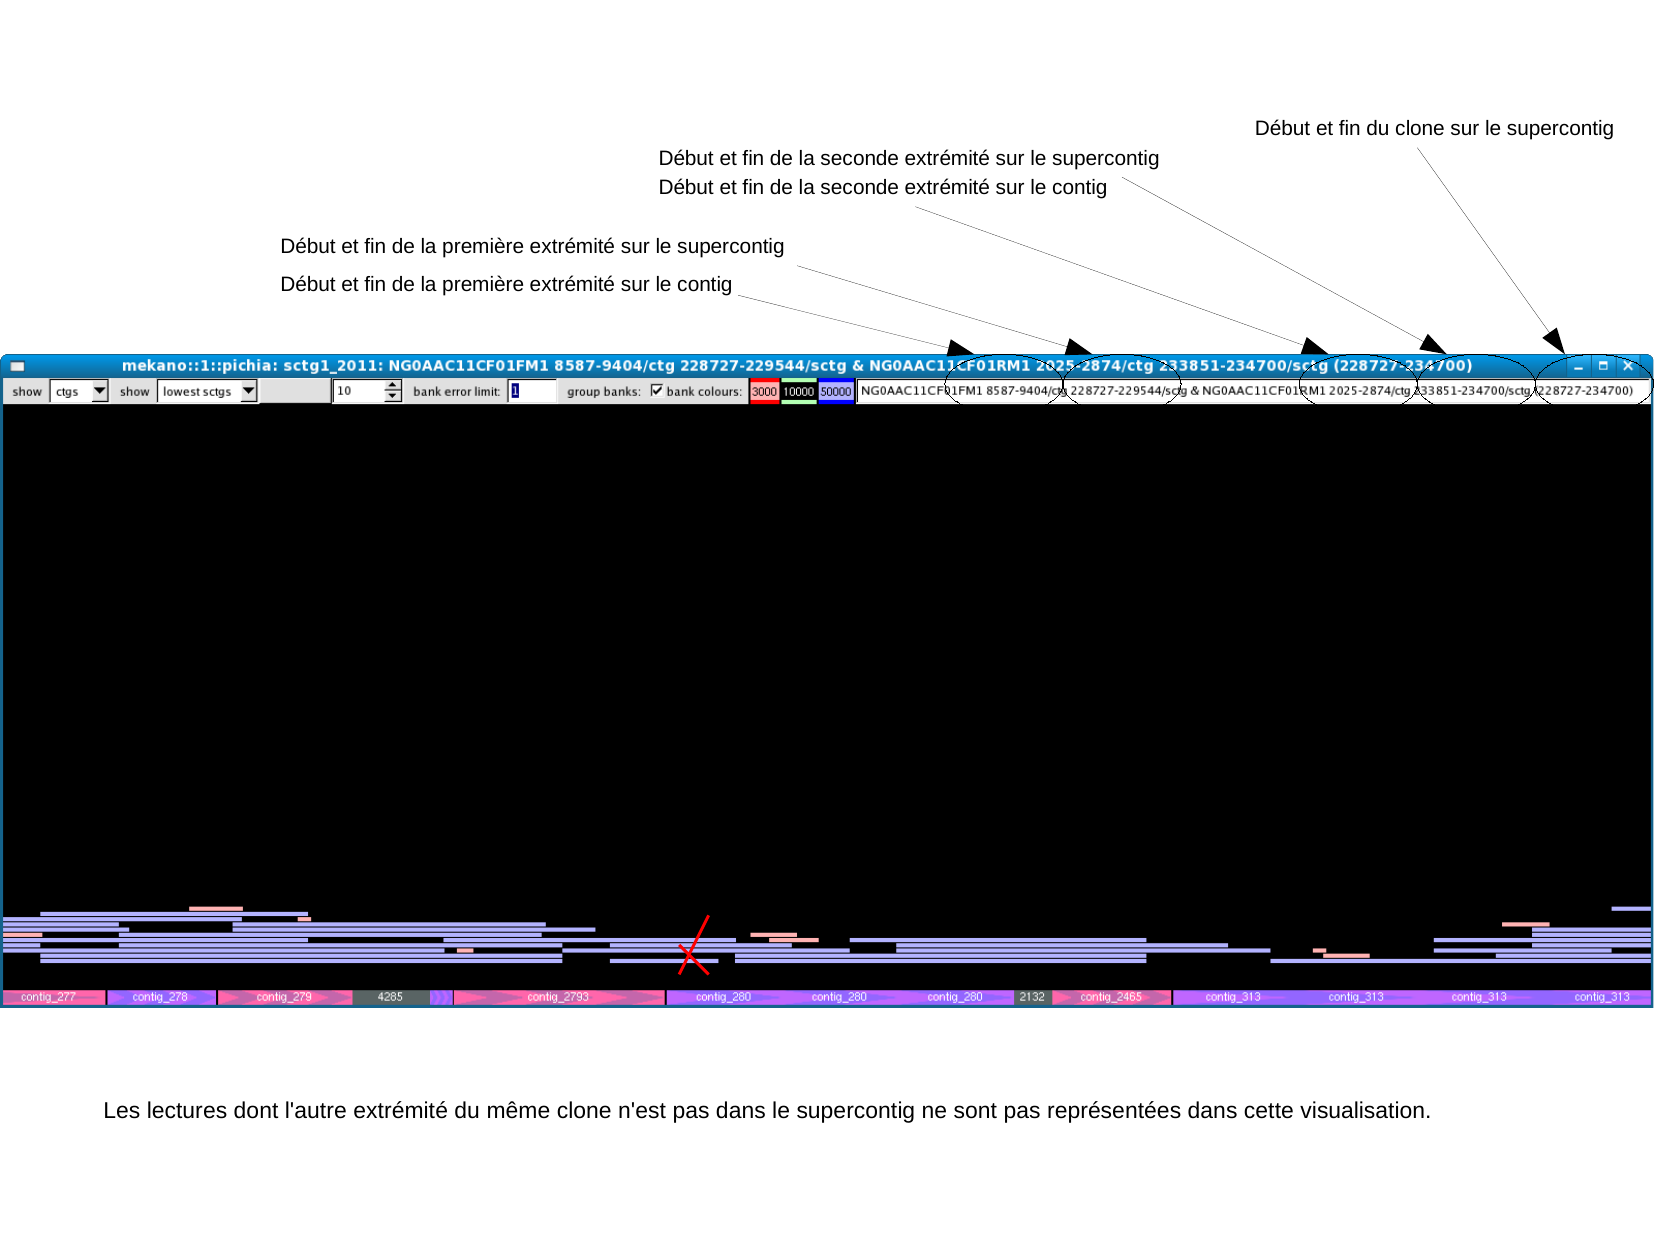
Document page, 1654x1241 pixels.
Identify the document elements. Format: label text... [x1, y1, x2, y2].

picture [747, 361, 753, 370]
picture [1047, 361, 1054, 370]
picture [1406, 361, 1413, 370]
picture [322, 361, 328, 370]
picture [1303, 361, 1316, 370]
text_box Début et fin de la seconde extrémité sur le contig [643, 178, 1126, 207]
picture [1180, 361, 1187, 370]
picture [1067, 361, 1074, 370]
picture [370, 361, 376, 370]
picture [1201, 361, 1208, 370]
text_box Les lectures dont l'autre extrémité du même clone n'est pas dans le supercontig ne sont pas représentées dans cette visualisation. [88, 1090, 1453, 1131]
picture [1037, 362, 1044, 370]
picture [239, 363, 245, 370]
picture [1341, 361, 1347, 370]
text_box Début et fin de la première extrémité sur le contig [265, 266, 752, 304]
picture [1092, 361, 1099, 370]
picture [691, 361, 697, 370]
picture [1447, 361, 1454, 370]
picture [1294, 363, 1300, 370]
picture [700, 361, 708, 370]
picture [1370, 361, 1377, 370]
text_box Début et fin de la première extrémité sur le supercontig [265, 227, 804, 266]
picture [1160, 361, 1167, 370]
picture [1438, 360, 1444, 370]
picture [1228, 361, 1234, 370]
picture [624, 361, 641, 370]
picture [998, 361, 1019, 370]
picture [821, 363, 827, 370]
picture [730, 361, 738, 370]
picture [1457, 361, 1464, 370]
picture [294, 361, 308, 370]
picture [1170, 361, 1177, 370]
picture [1381, 361, 1387, 370]
picture [682, 361, 688, 370]
picture [402, 361, 420, 370]
picture [178, 363, 186, 370]
picture [468, 361, 474, 370]
picture [1567, 354, 1640, 369]
picture [927, 361, 935, 370]
picture [989, 361, 995, 370]
picture [1278, 361, 1285, 370]
picture [766, 361, 773, 370]
picture [202, 361, 208, 370]
picture [576, 361, 584, 370]
picture [527, 361, 537, 370]
picture [613, 361, 621, 370]
picture [812, 363, 818, 370]
picture [1212, 361, 1218, 370]
picture [711, 361, 718, 370]
picture [1268, 361, 1275, 370]
picture [948, 361, 955, 370]
picture [1137, 361, 1142, 370]
picture [168, 363, 175, 370]
picture [1103, 361, 1110, 370]
picture [830, 361, 835, 370]
picture [508, 361, 514, 370]
picture [721, 361, 727, 370]
picture [1057, 361, 1063, 370]
picture [882, 361, 901, 370]
picture [853, 361, 863, 370]
picture [1390, 361, 1397, 370]
picture [903, 361, 924, 370]
picture [477, 361, 493, 370]
picture [1128, 363, 1134, 370]
picture [958, 360, 974, 370]
picture [339, 361, 345, 370]
picture [422, 361, 443, 370]
picture [158, 363, 165, 370]
picture [938, 361, 944, 370]
picture [359, 361, 365, 370]
picture [0, 360, 1654, 1008]
picture [1360, 361, 1367, 370]
picture [1237, 361, 1254, 370]
text_box Début et fin de la seconde extrémité sur le supercontig [643, 139, 1178, 178]
picture [285, 363, 291, 370]
picture [1258, 361, 1265, 370]
picture [248, 360, 255, 370]
picture [541, 361, 547, 370]
picture [1351, 361, 1357, 370]
picture [1416, 361, 1433, 370]
picture [756, 361, 762, 370]
text_box Début et fin du clone sur le supercontig [1240, 109, 1631, 148]
picture [603, 361, 610, 370]
picture [263, 363, 270, 370]
picture [556, 361, 563, 370]
picture [1023, 361, 1029, 370]
picture [123, 360, 155, 370]
picture [650, 361, 663, 370]
picture [1190, 361, 1198, 370]
picture [977, 361, 985, 370]
picture [1083, 361, 1089, 370]
picture [446, 361, 454, 370]
picture [348, 361, 355, 370]
picture [566, 361, 573, 370]
picture [587, 361, 594, 370]
picture [776, 361, 804, 370]
picture [517, 361, 523, 370]
picture [390, 361, 399, 370]
picture [497, 361, 504, 370]
picture [1112, 361, 1120, 370]
picture [871, 361, 879, 370]
picture [457, 361, 464, 370]
